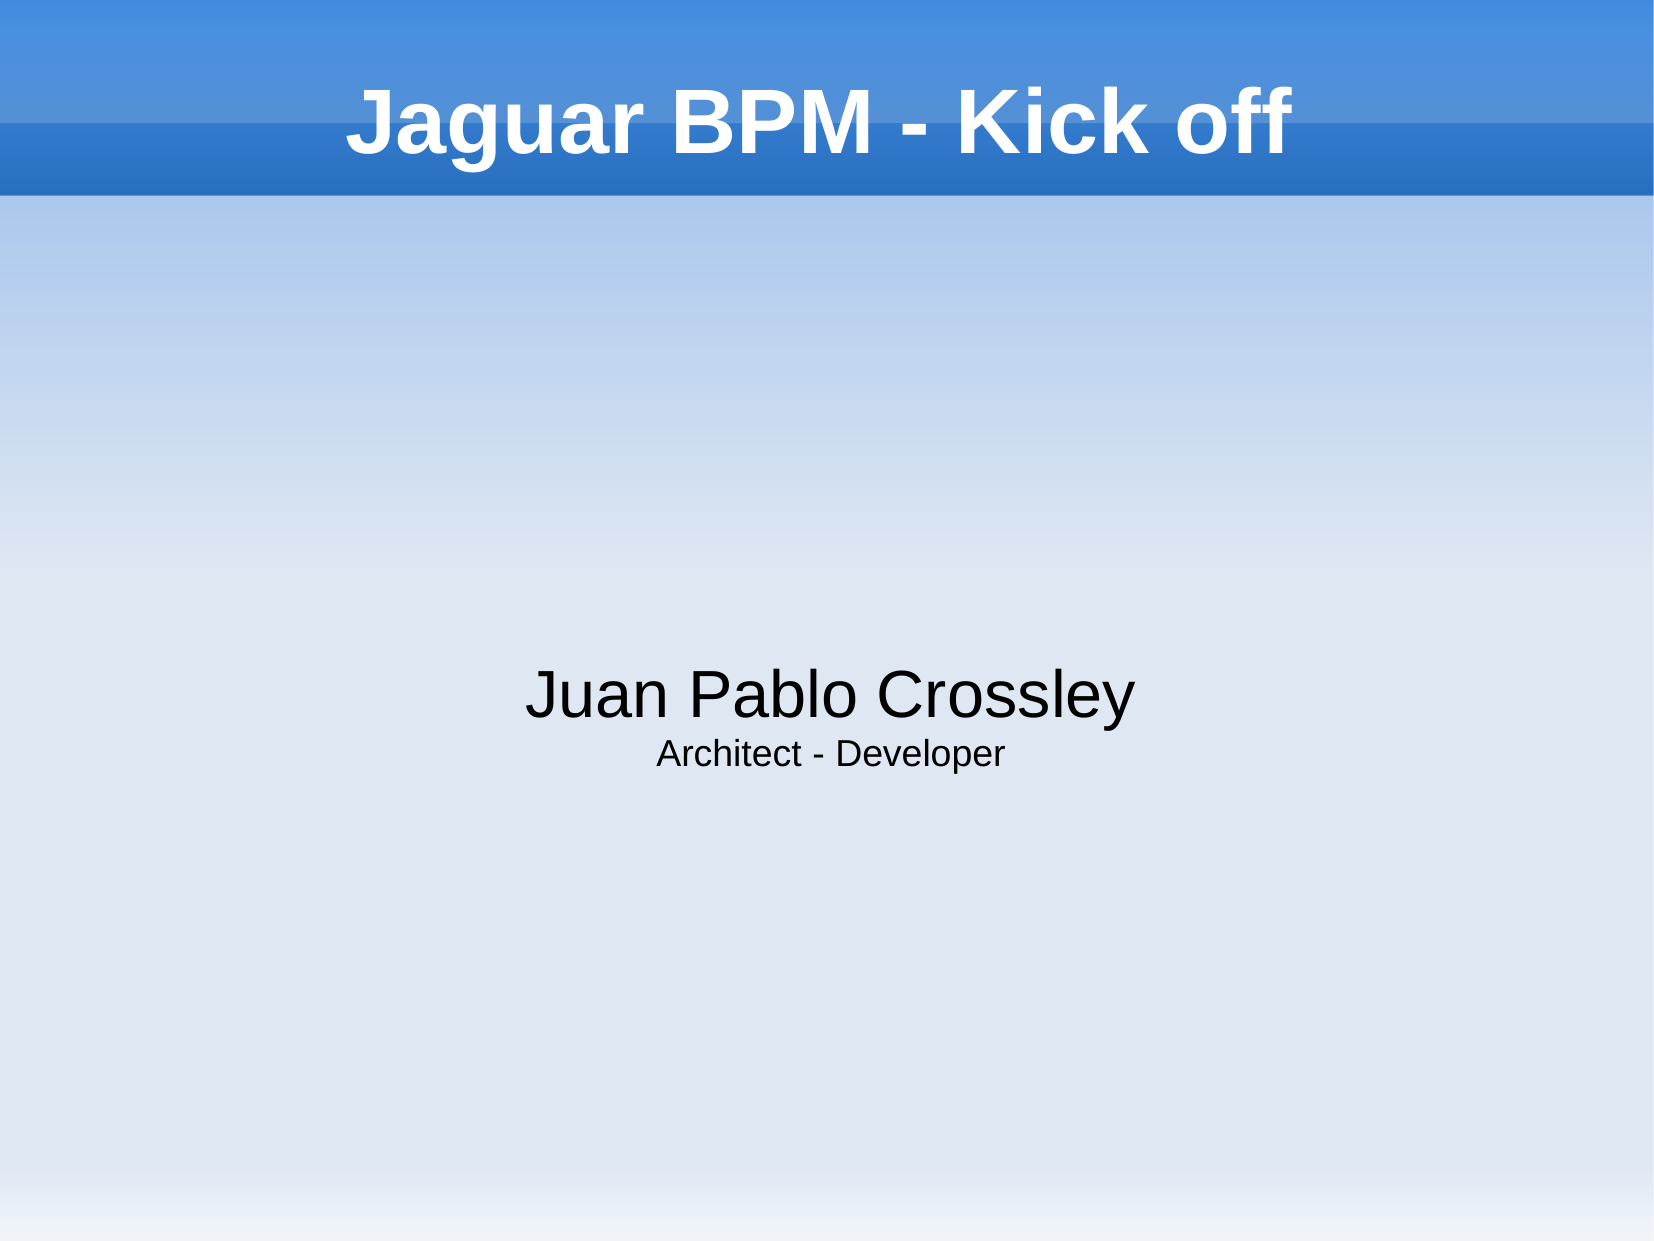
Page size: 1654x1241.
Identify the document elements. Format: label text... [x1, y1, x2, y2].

title Jaguar BPM - Kick off [75, 17, 1564, 226]
subtitle Juan Pablo Crossley Architect - Developer [86, 306, 1576, 1126]
picture [0, 0, 1654, 1241]
